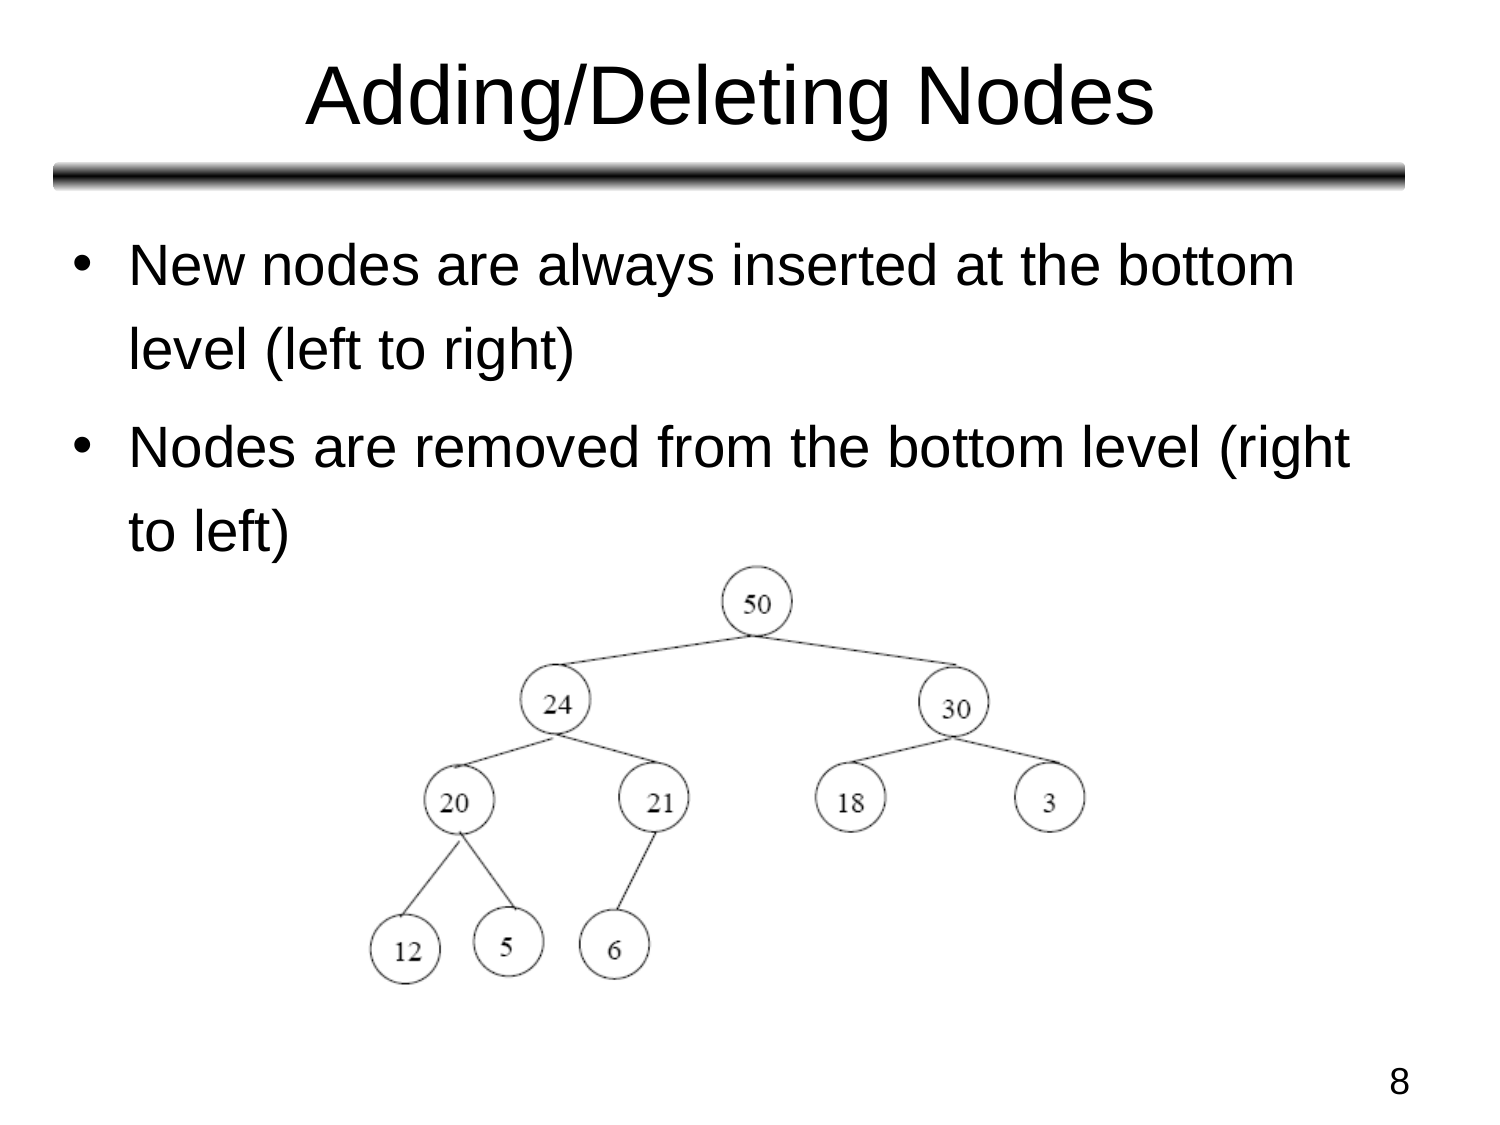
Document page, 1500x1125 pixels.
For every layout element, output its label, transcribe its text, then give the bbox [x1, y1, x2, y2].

list New nodes are always inserted at the bottom level (left to right) Nodes are removed from the bottom level (right to left) [57, 205, 1408, 1075]
picture [295, 542, 1169, 1014]
title Adding/Deleting Nodes [55, 16, 1406, 166]
